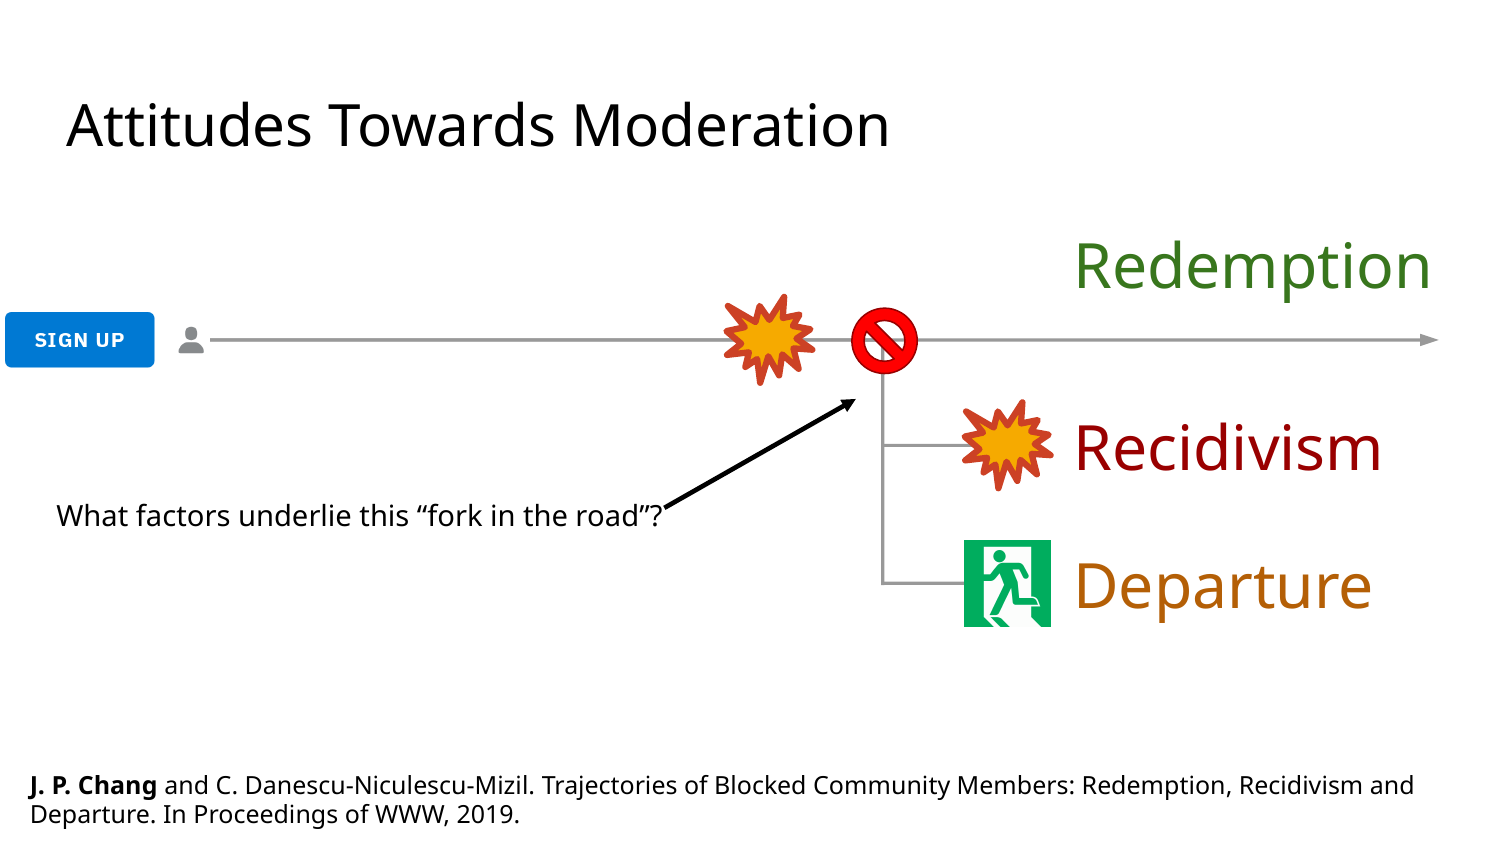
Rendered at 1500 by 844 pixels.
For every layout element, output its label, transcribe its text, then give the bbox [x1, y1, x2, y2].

title Attitudes Towards Moderation [51, 72, 1449, 167]
text_box What factors underlie this “fork in the road”? [41, 482, 708, 557]
text_box [964, 402, 1051, 489]
text_box Redemption [1058, 204, 1455, 317]
text_box Recidivism [1058, 389, 1455, 501]
text_box Departure [1058, 527, 1455, 639]
text_box [851, 308, 918, 374]
text_box [726, 296, 813, 383]
picture [964, 540, 1051, 627]
picture [0, 307, 210, 373]
text_box J. P. Chang and C. Danescu-Niculescu-Mizil. Trajectories of Blocked Community Members: Redemption, Recidivism and Departure. In Proceedings of WWW, 2019. [14, 754, 1480, 828]
